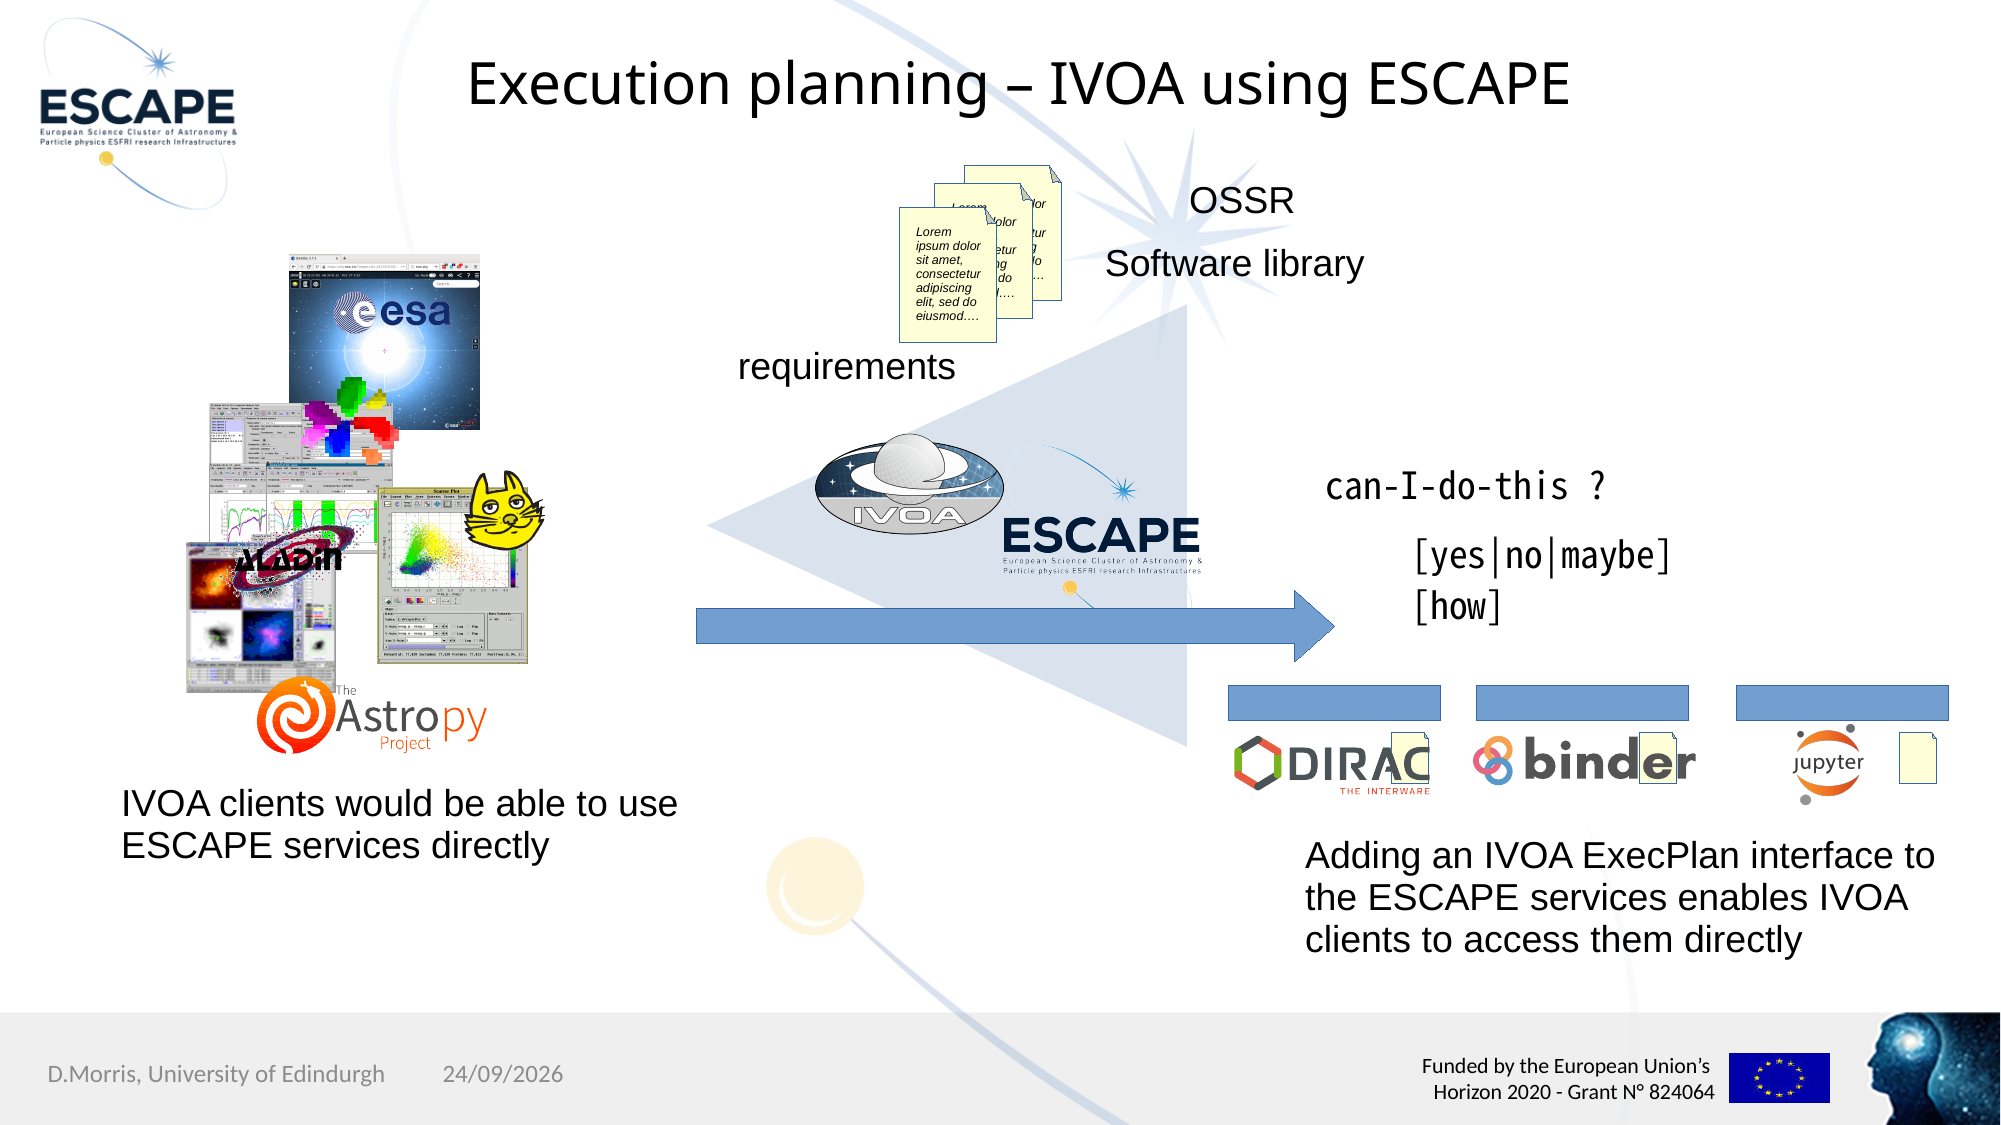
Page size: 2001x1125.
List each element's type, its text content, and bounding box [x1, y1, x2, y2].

text_box [1736, 685, 1949, 721]
text_box Software library [1089, 235, 1380, 293]
text_box [696, 481, 1335, 747]
picture [0, 0, 2001, 1125]
text_box OSSR [1170, 172, 1315, 229]
text_box [1476, 685, 1689, 721]
text_box [999, 308, 1033, 319]
text_box [899, 165, 1057, 343]
slide_number 19/04/2021 [427, 1042, 684, 1103]
text_box IVOA clients would be able to use ESCAPE services directly [106, 775, 694, 875]
text_box Lorem ipsum dolor sit amet, consectetur adipiscing elit, sed do eiusmod…. [901, 217, 999, 331]
text_box [1899, 732, 1937, 784]
text_box requirements [723, 338, 972, 396]
text_box [yes|no|maybe] [1396, 517, 1689, 588]
text_box [926, 304, 1187, 442]
text_box Adding an IVOA ExecPlan interface to the ESCAPE services enables IVOA clients to access them directly [1290, 826, 1951, 968]
text_box [1035, 290, 1062, 301]
text_box Lorem ipsum dolor sit amet, consectetur adipiscing elit, sed do eiusmod…. [936, 194, 1035, 308]
text_box [how] [1396, 568, 1681, 638]
text_box [1228, 685, 1441, 721]
title Execution planning – IVOA using ESCAPE [450, 11, 1867, 150]
footer D.Morris, University of Edindurgh [32, 1042, 414, 1103]
text_box can-I-do-this ? [1311, 448, 1794, 518]
text_box Lorem ipsum dolor sit amet, consectetur adipiscing elit, sed do eiusmod…. [966, 176, 1064, 290]
